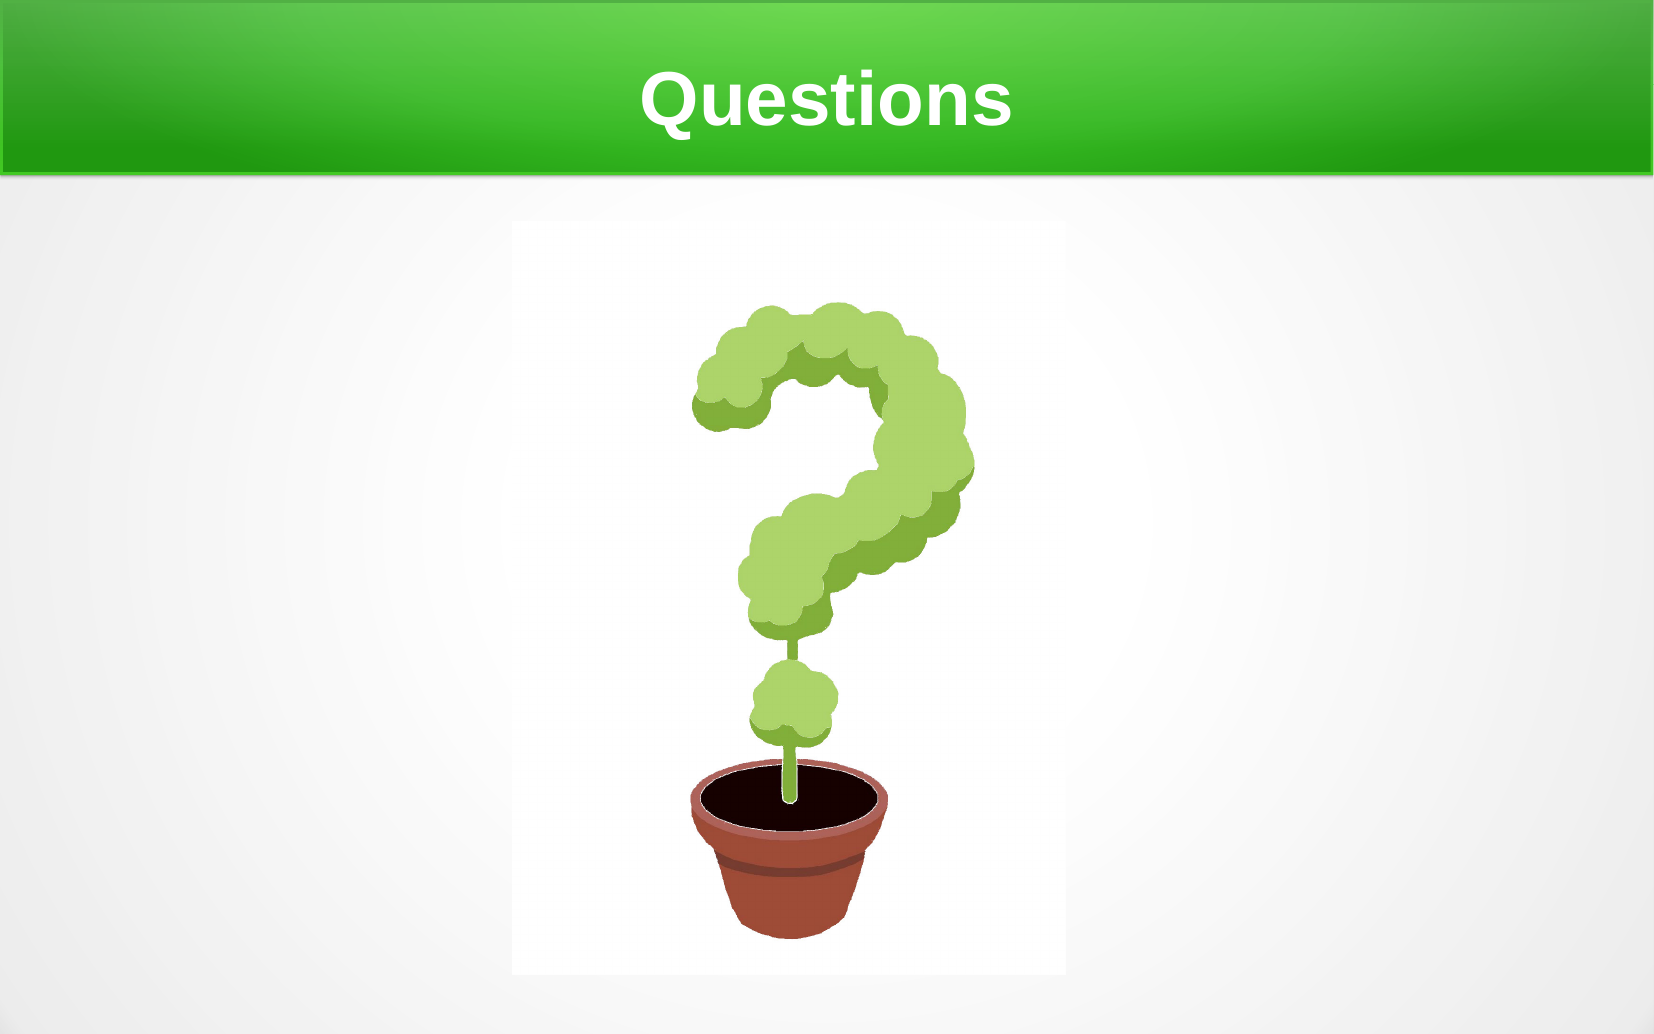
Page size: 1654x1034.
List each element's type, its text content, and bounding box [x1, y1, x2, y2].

picture [512, 221, 1066, 976]
title Questions [82, 39, 1571, 158]
